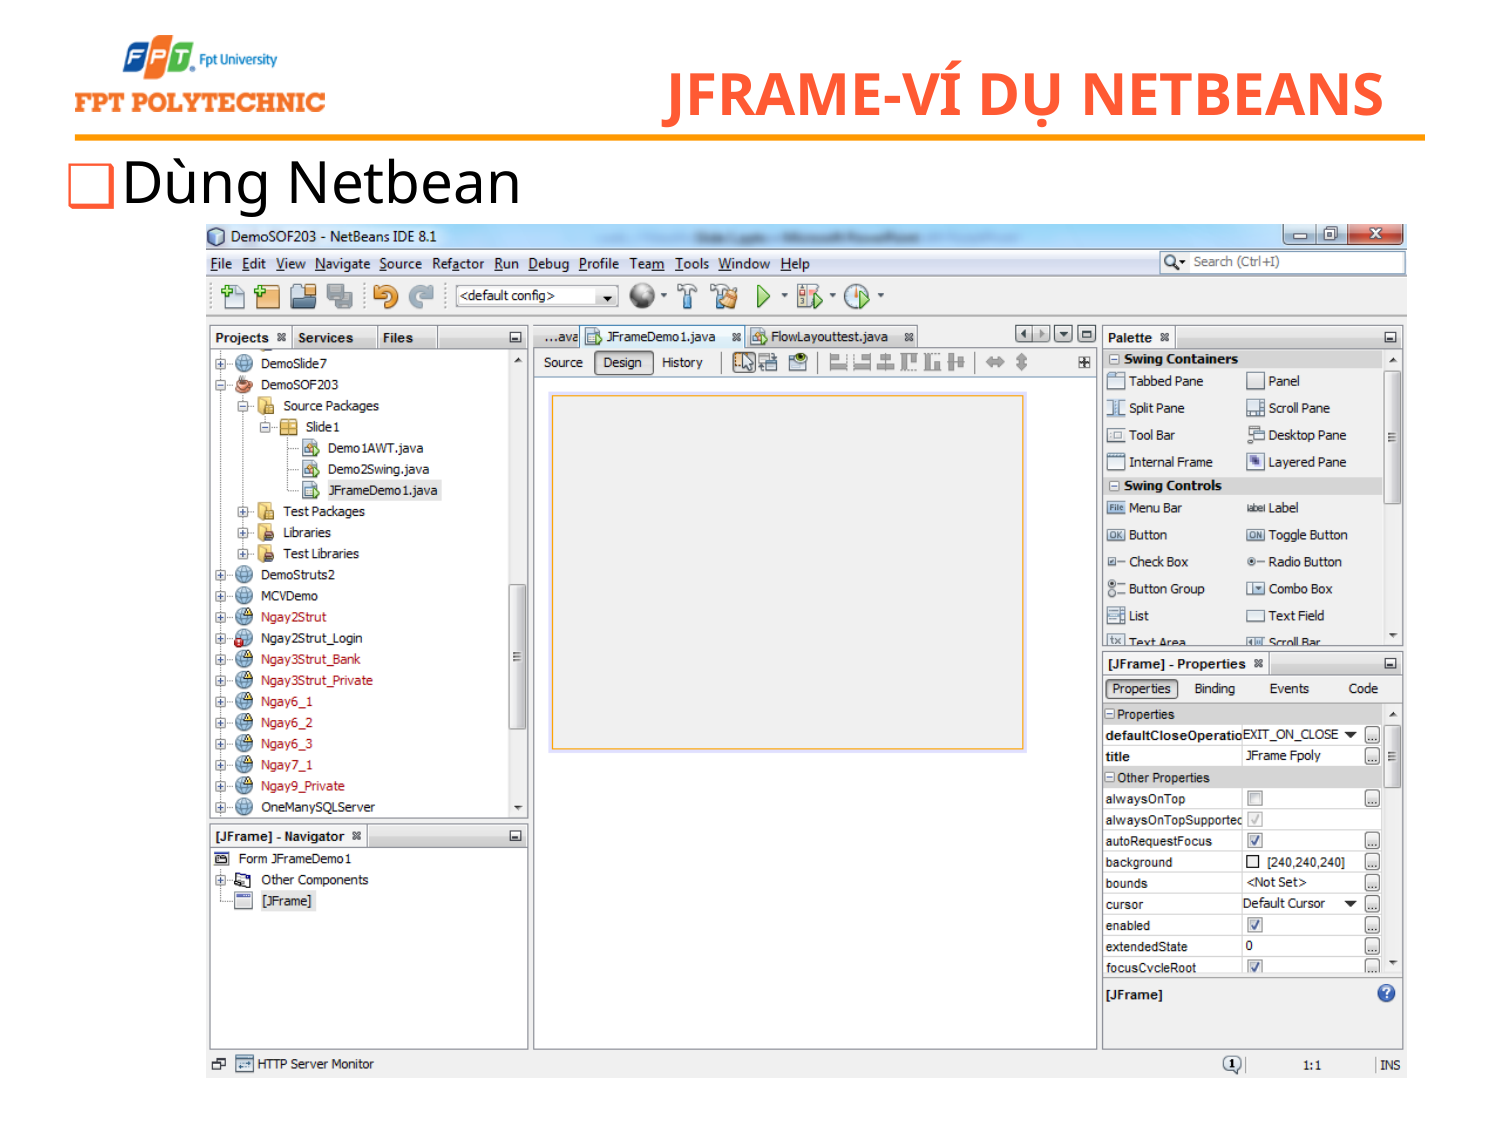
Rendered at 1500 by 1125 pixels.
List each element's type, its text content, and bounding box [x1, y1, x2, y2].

picture [75, 35, 325, 41]
list Dùng Netbean [50, 143, 1400, 1000]
picture [206, 224, 1407, 1079]
text_box Jframe-ví dụ Netbeans [49, 41, 1400, 143]
